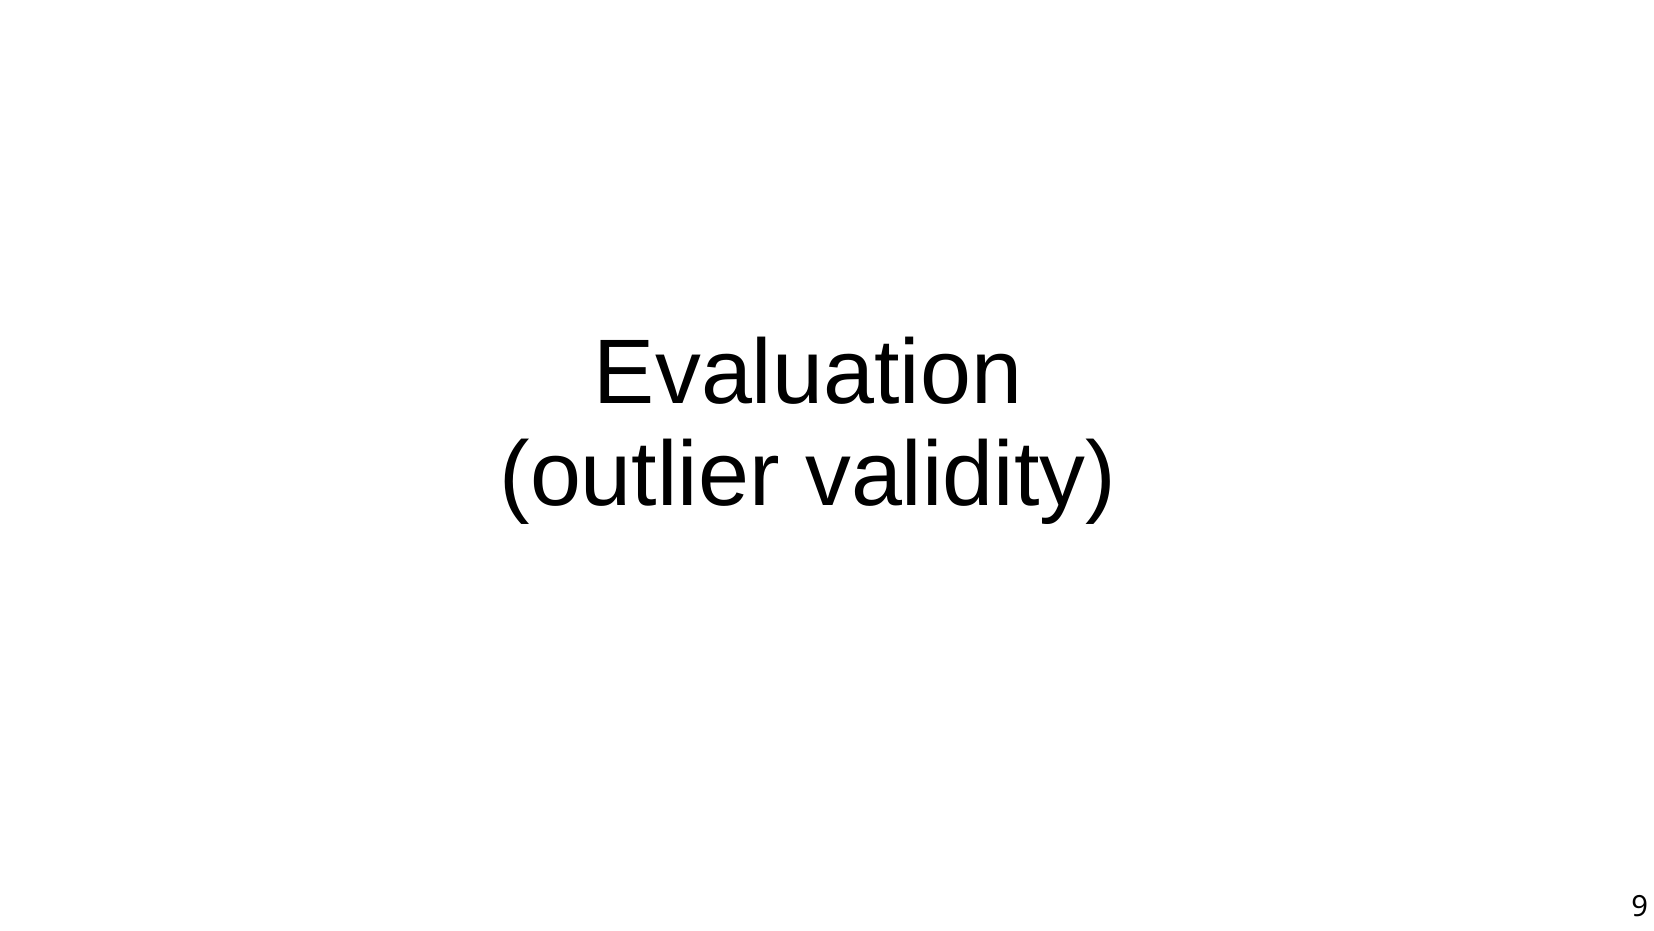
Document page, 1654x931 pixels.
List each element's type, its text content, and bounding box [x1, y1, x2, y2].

title Evaluation (outlier validity) [64, 320, 1553, 526]
